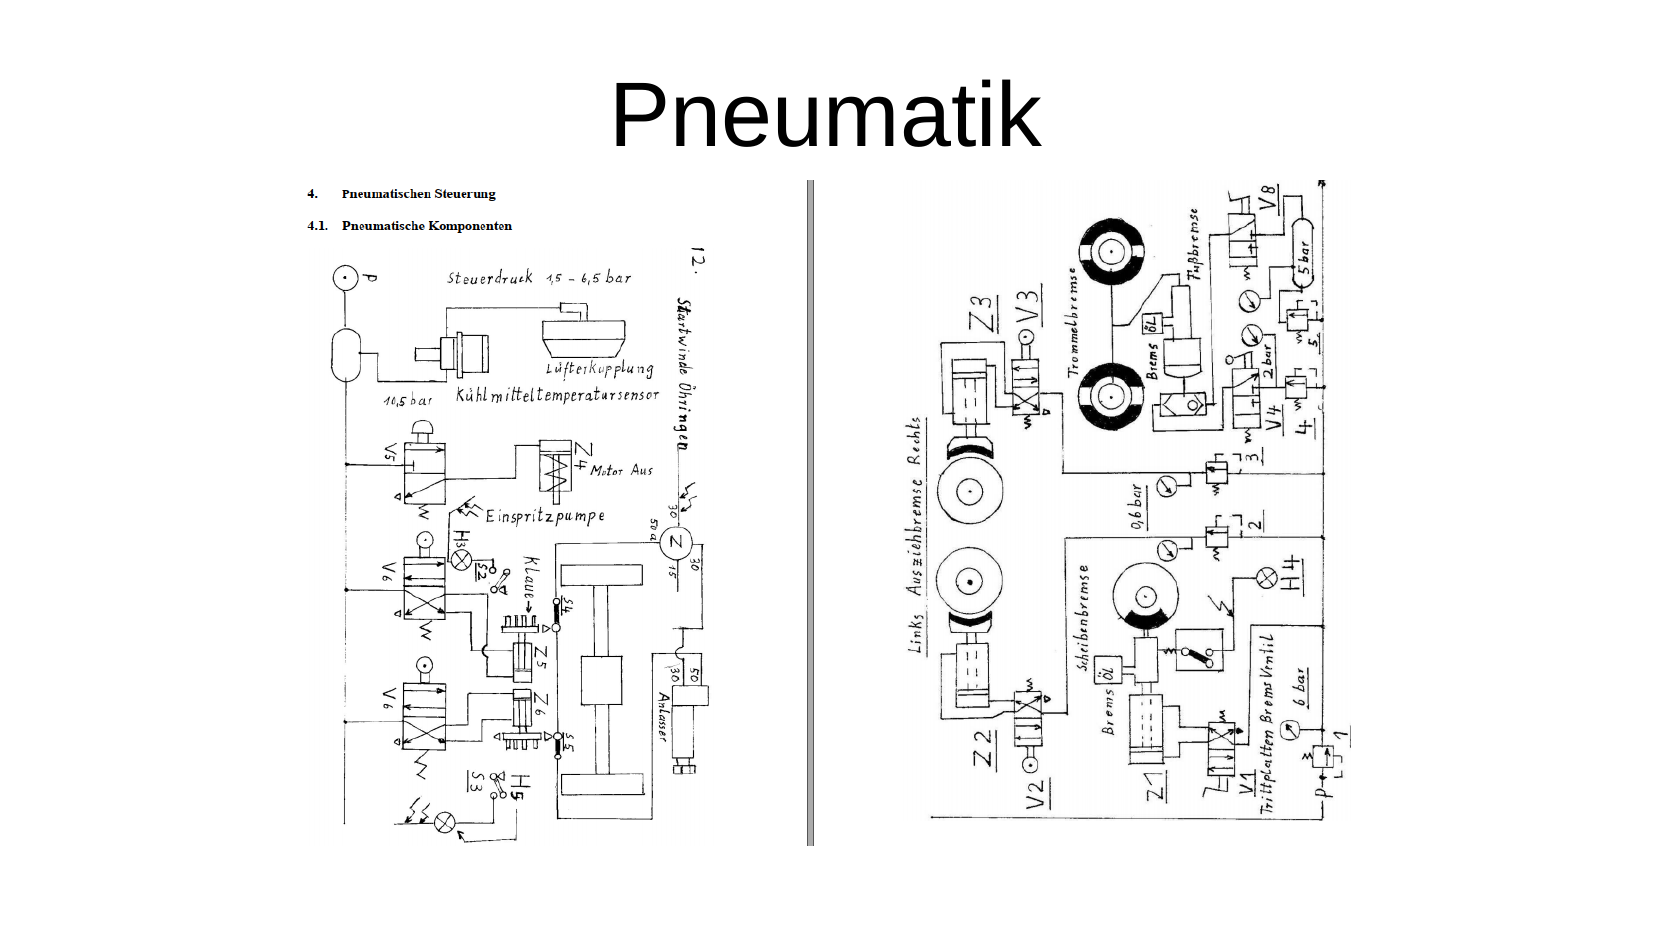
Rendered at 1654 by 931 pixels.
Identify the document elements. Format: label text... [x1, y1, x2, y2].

title Pneumatik [82, 37, 1571, 193]
picture [231, 180, 1381, 846]
